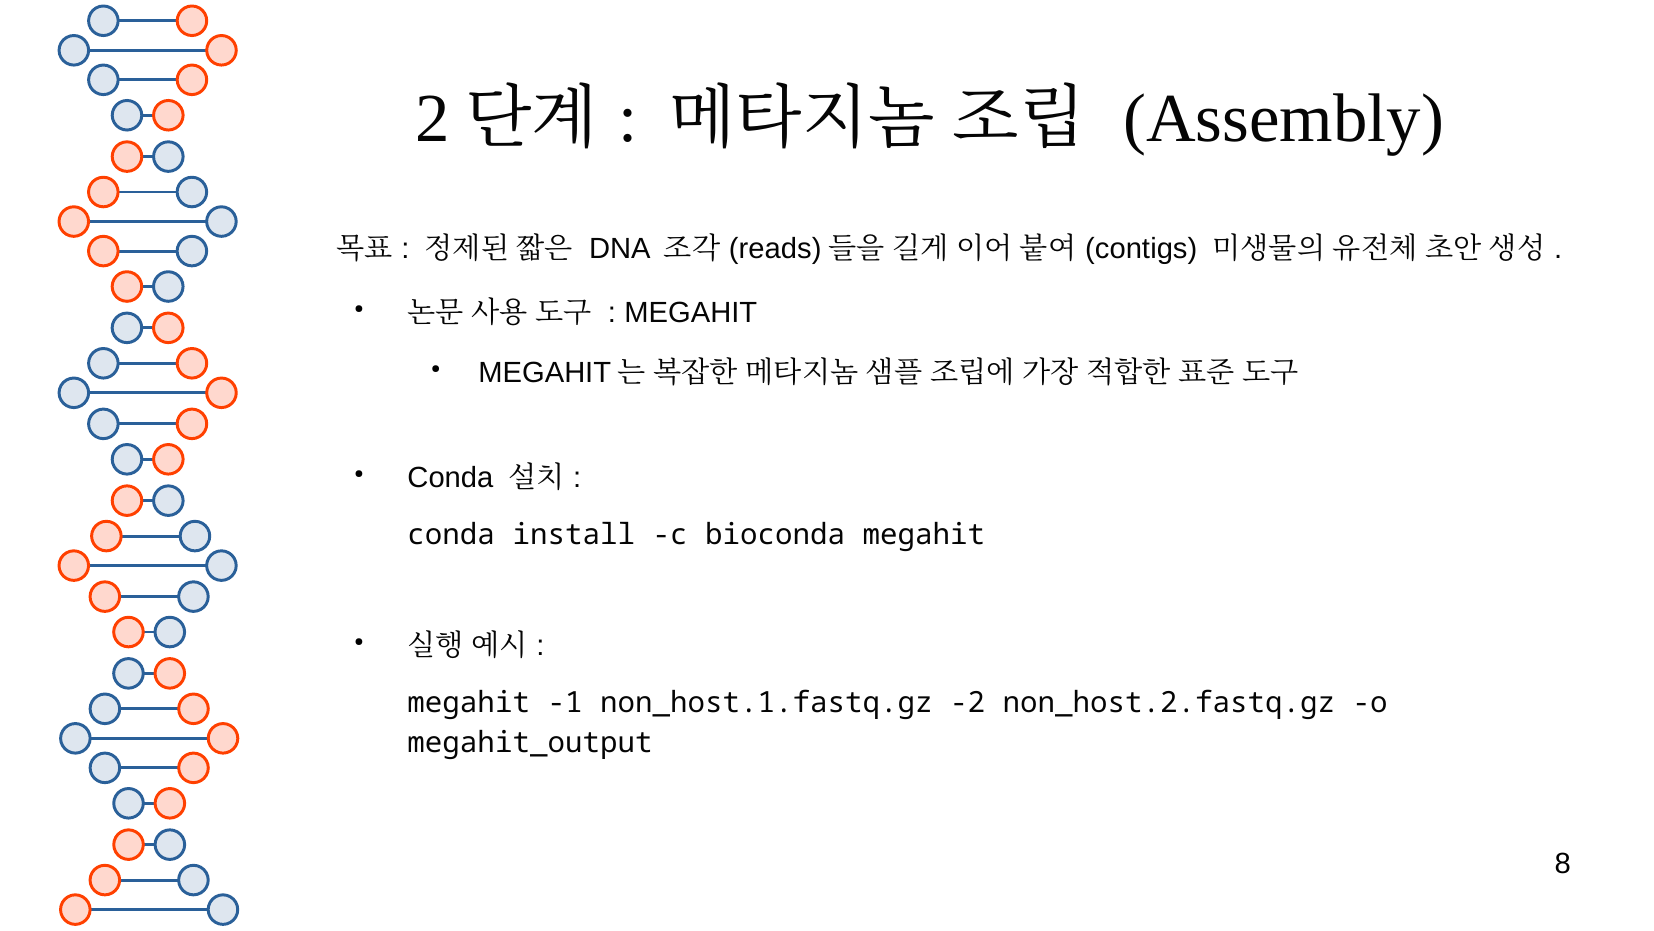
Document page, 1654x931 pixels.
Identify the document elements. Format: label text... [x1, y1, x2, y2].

title 2단계: 메타지놈 조립 (Assembly) [265, 35, 1595, 189]
list 목표: 정제된 짧은 DNA 조각(reads)들을 길게 이어 붙여(contigs) 미생물의 유전체 초안 생성. 논문 사용 도구 : MEGAHIT MEGAHIT는 복잡한 메타지놈 샘플 조립에 가장 적합한 표준 도구 Conda 설치: conda install -c bioconda megahit 실행 예시: megahit -1 non_host.1.fastq.gz -2 non_host.2.fastq.gz -o megahit_output [265, 224, 1595, 863]
